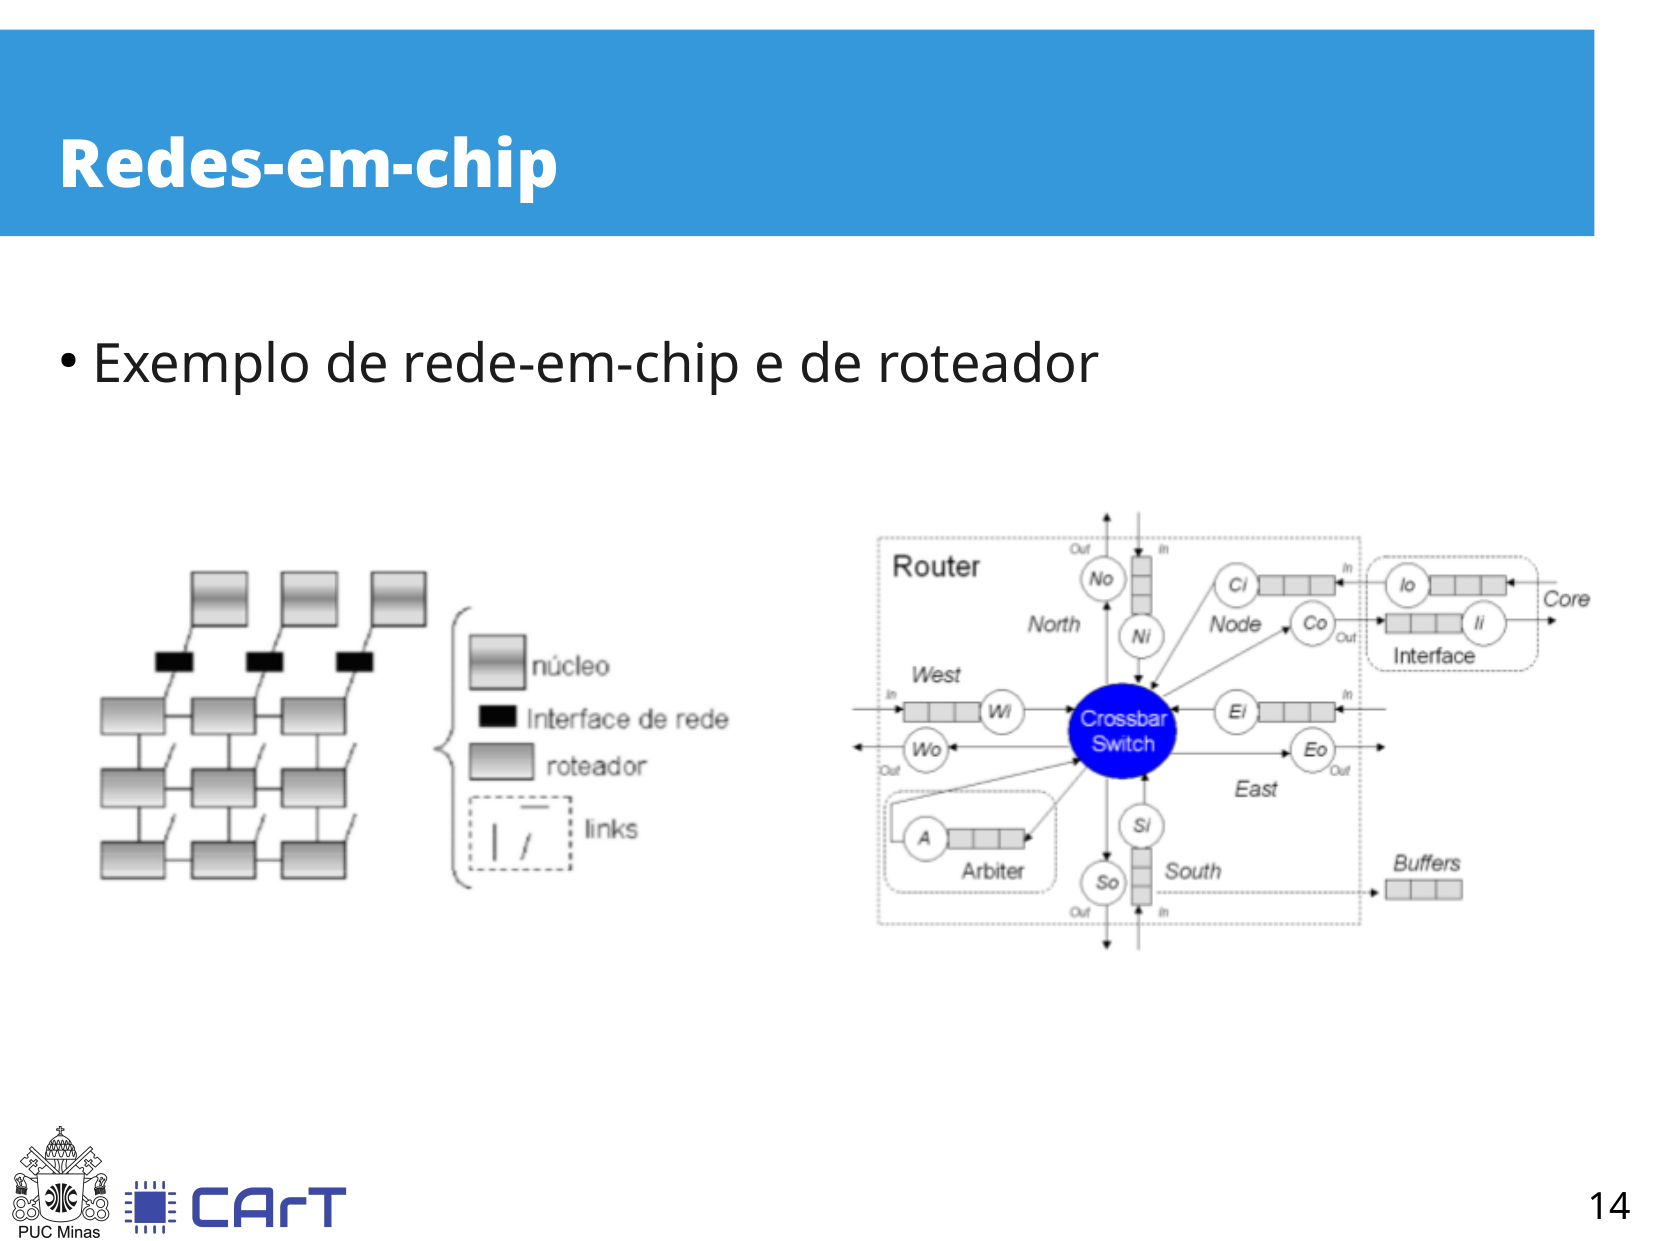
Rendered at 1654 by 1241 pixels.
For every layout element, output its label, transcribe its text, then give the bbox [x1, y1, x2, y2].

picture [30, 540, 800, 925]
picture [124, 1181, 347, 1235]
title Redes-em-chip [59, 59, 1595, 207]
picture [0, 1126, 119, 1241]
list Exemplo de rede-em-chip e de roteador [59, 324, 1565, 1093]
picture [816, 499, 1631, 966]
